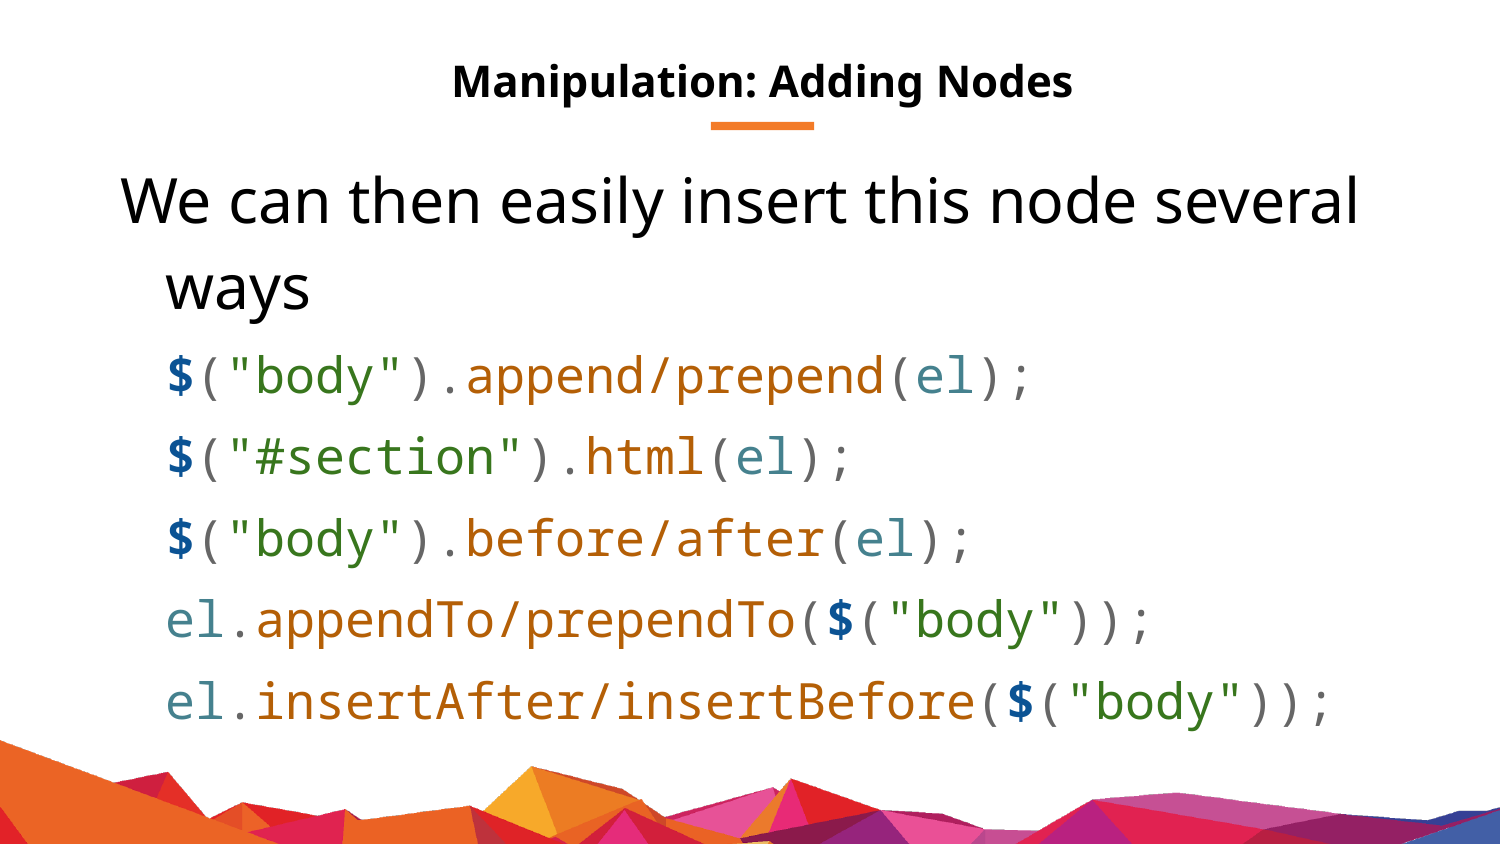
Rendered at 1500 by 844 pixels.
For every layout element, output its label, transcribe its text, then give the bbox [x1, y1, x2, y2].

title Manipulation: Adding Nodes [94, 39, 1431, 110]
text_box We can then easily insert this node several ways $("body").append/prepend(el); $("#section").html(el); $("body").before/after(el); el.appendTo/prependTo($("body")); el.insertAfter/insertBefore($("body")); [75, 134, 1426, 791]
picture [0, 740, 1500, 844]
